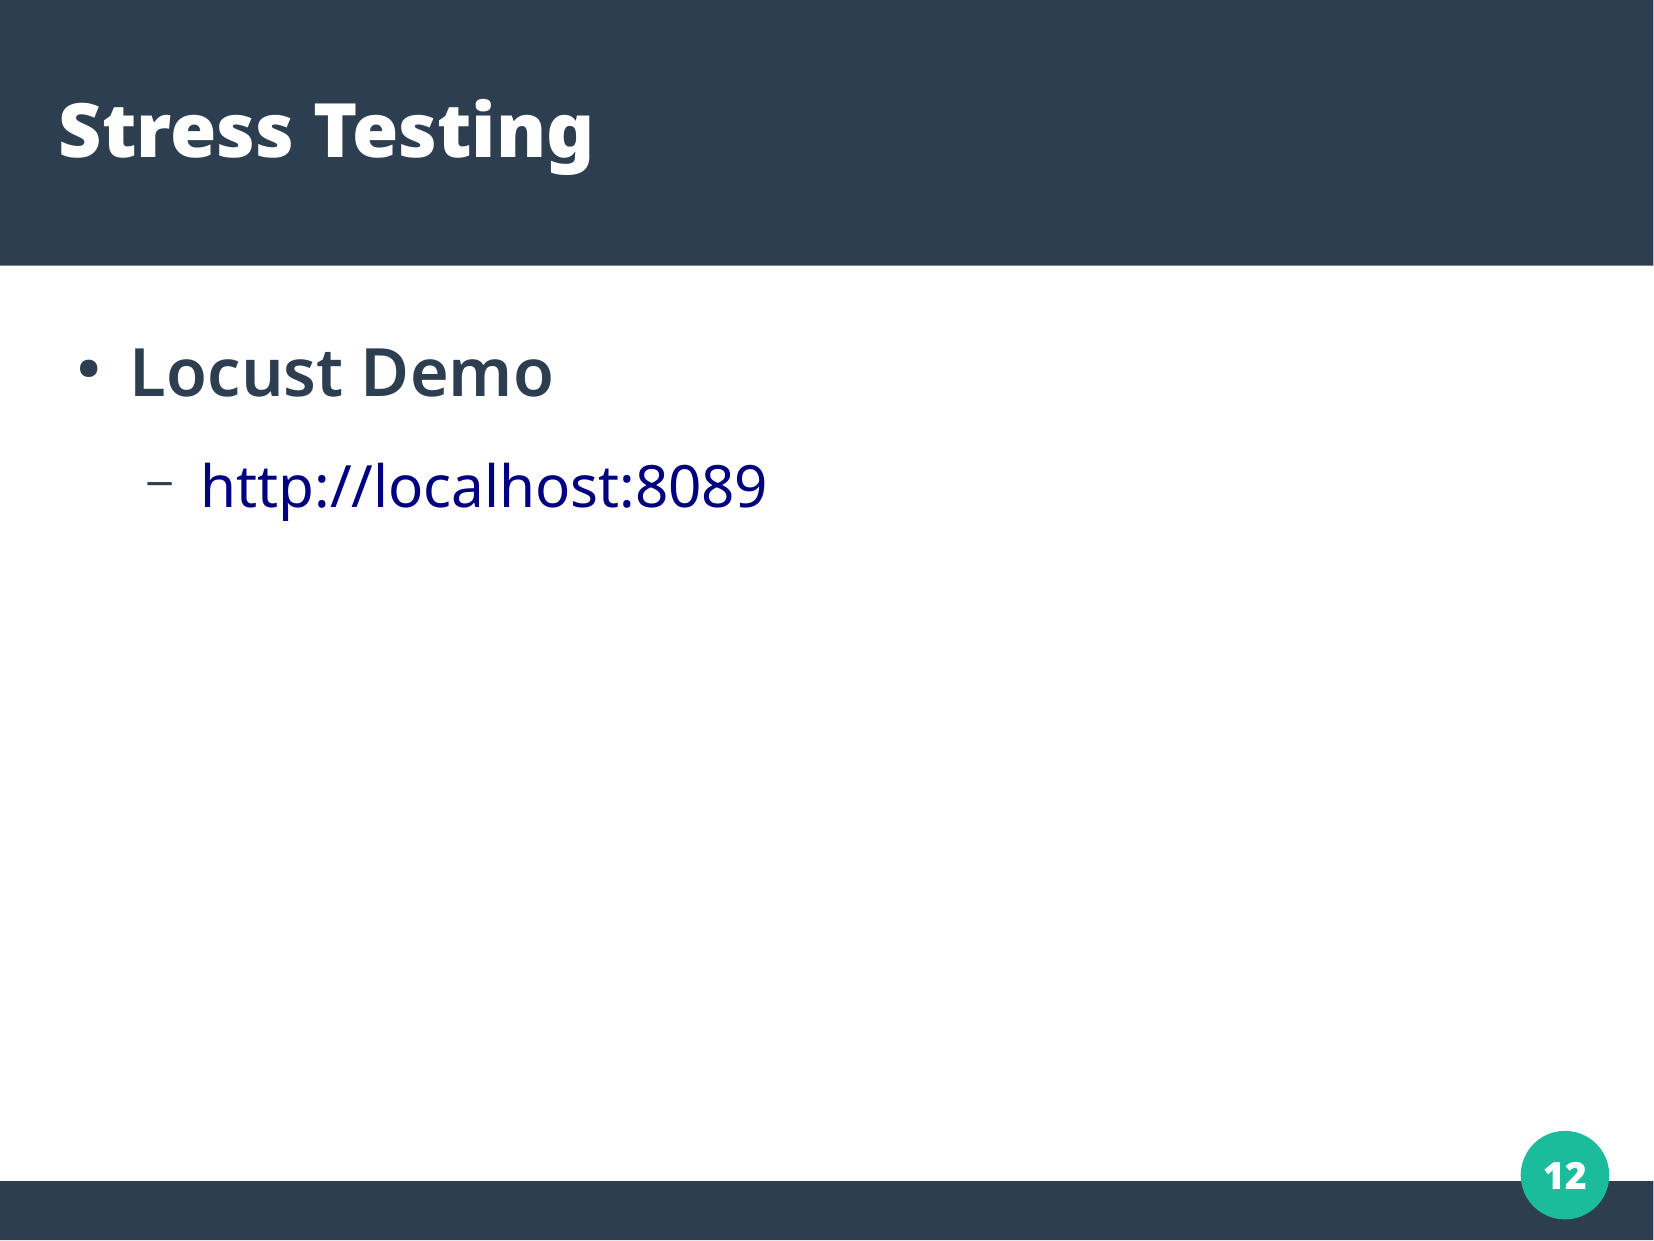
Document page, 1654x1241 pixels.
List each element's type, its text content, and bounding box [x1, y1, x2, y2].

list Locust Demo http://localhost:8089 [59, 324, 1595, 1152]
title Stress Testing [59, 49, 1595, 207]
